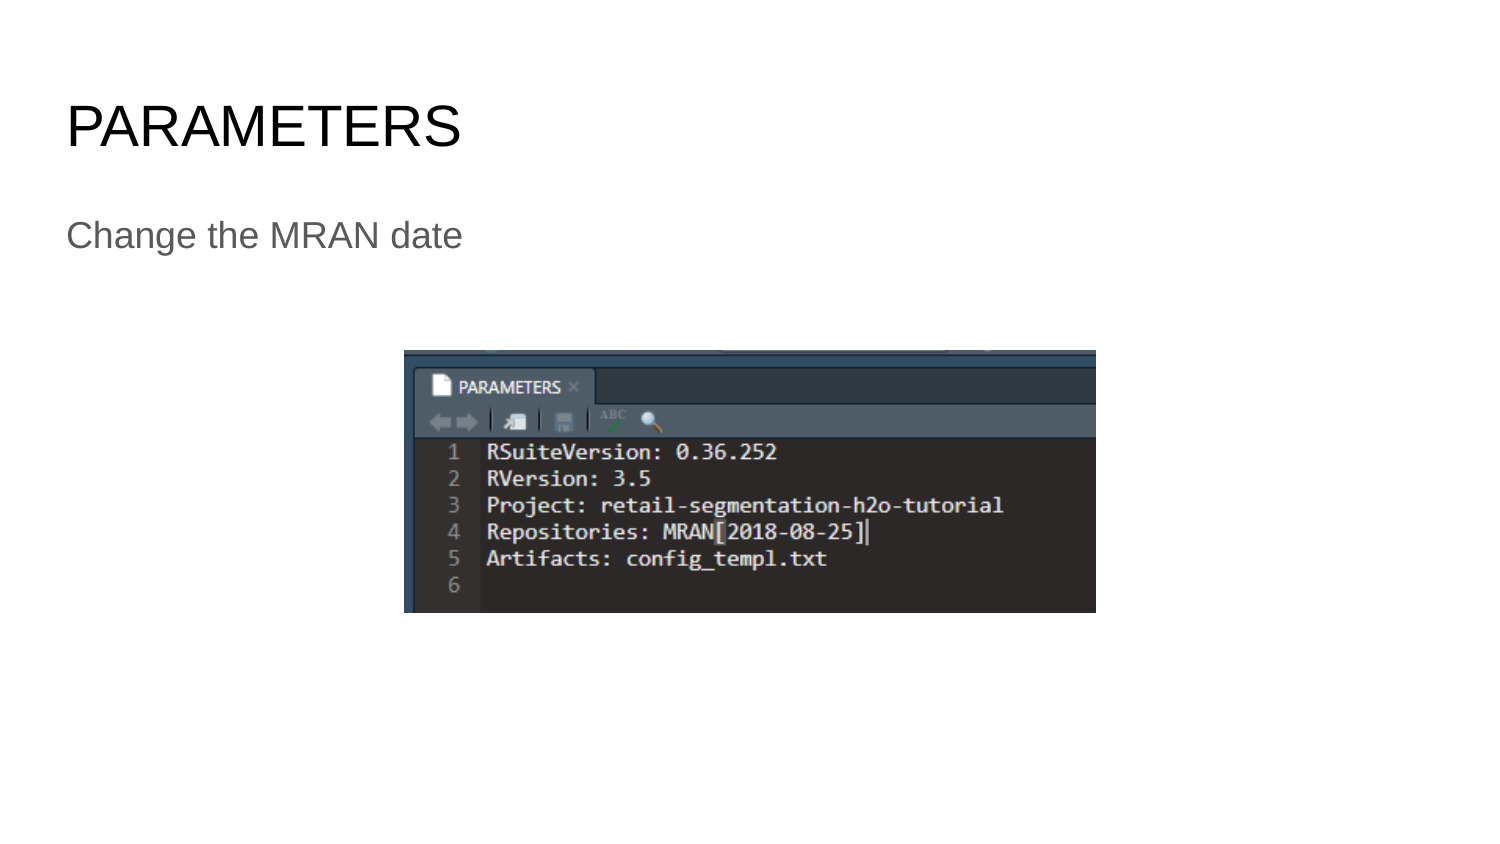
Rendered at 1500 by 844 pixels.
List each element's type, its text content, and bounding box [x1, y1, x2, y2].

list Change the MRAN date [51, 189, 1449, 750]
title PARAMETERS [51, 72, 1449, 167]
picture [404, 350, 1096, 613]
